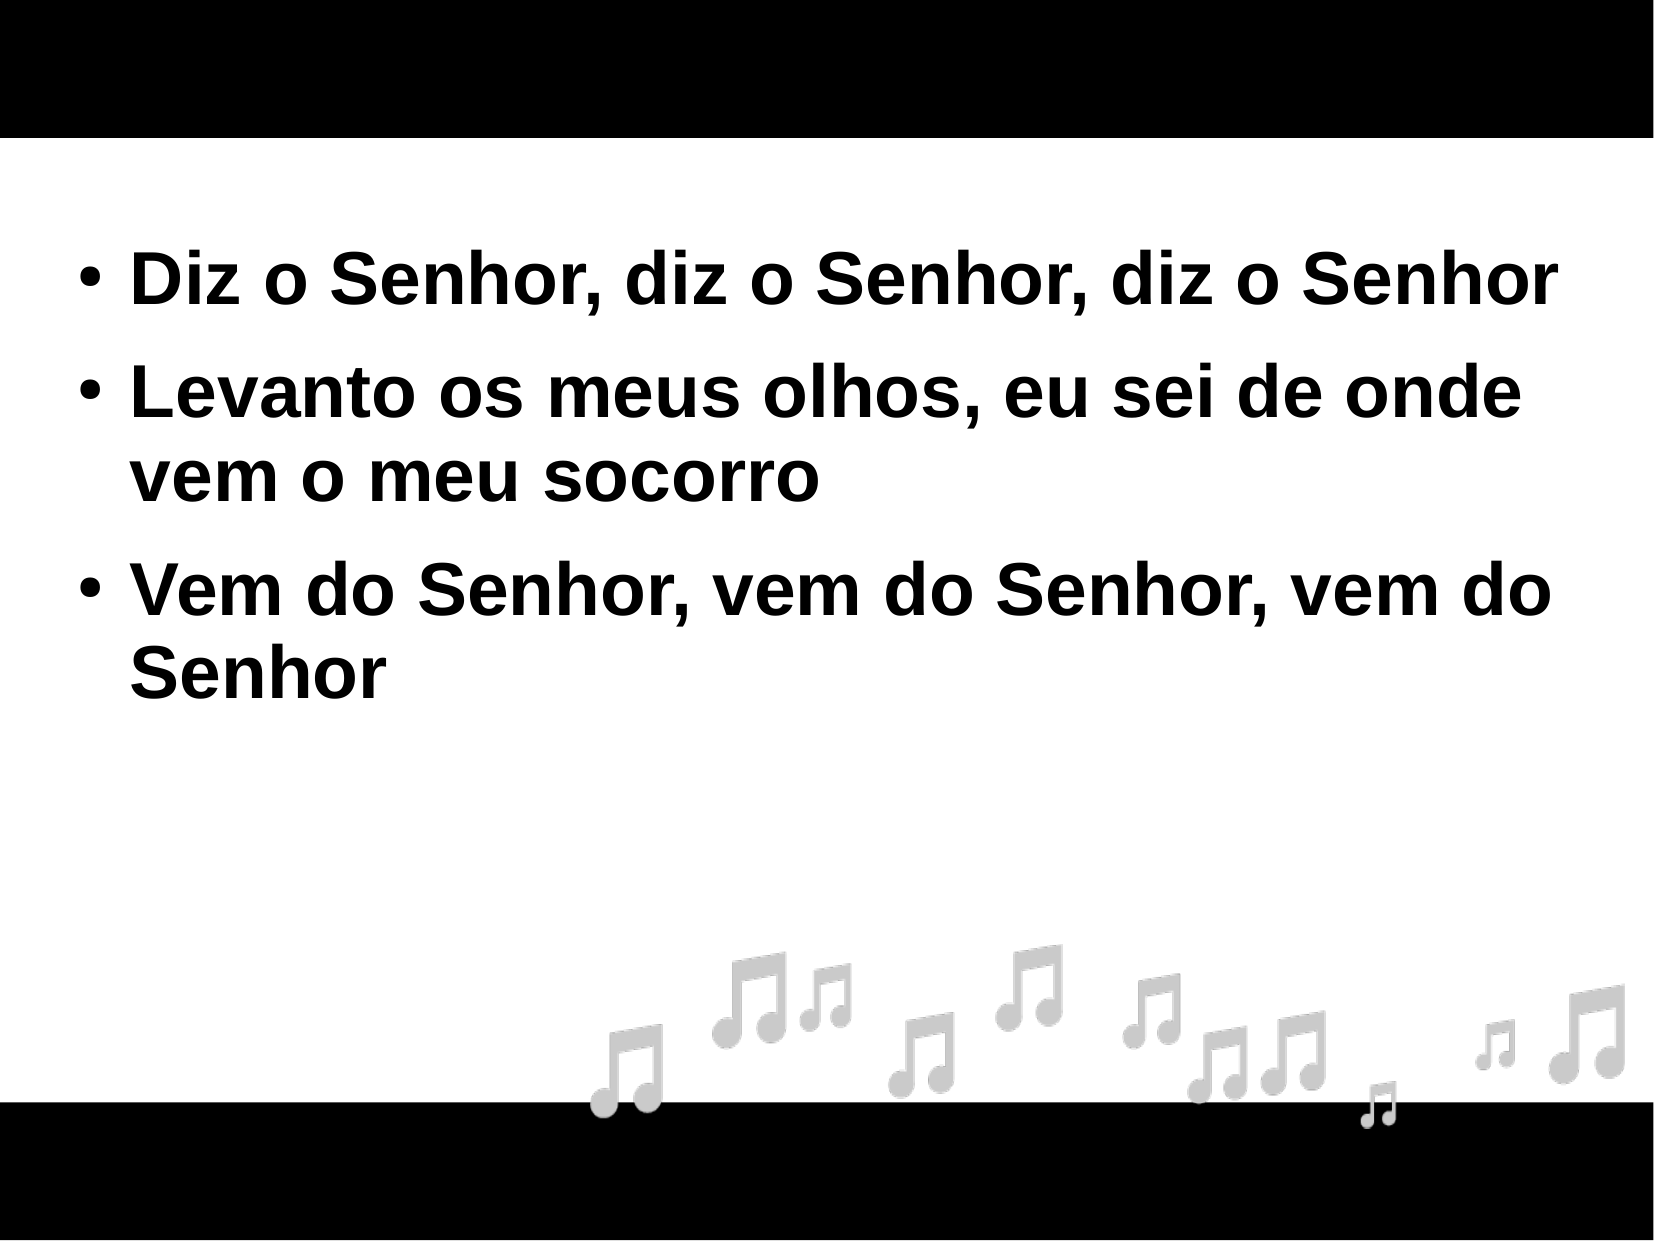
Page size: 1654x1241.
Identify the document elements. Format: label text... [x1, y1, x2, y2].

list Diz o Senhor, diz o Senhor, diz o Senhor Levanto os meus olhos, eu sei de onde vem o meu socorro Vem do Senhor, vem do Senhor, vem do Senhor [59, 236, 1595, 1024]
